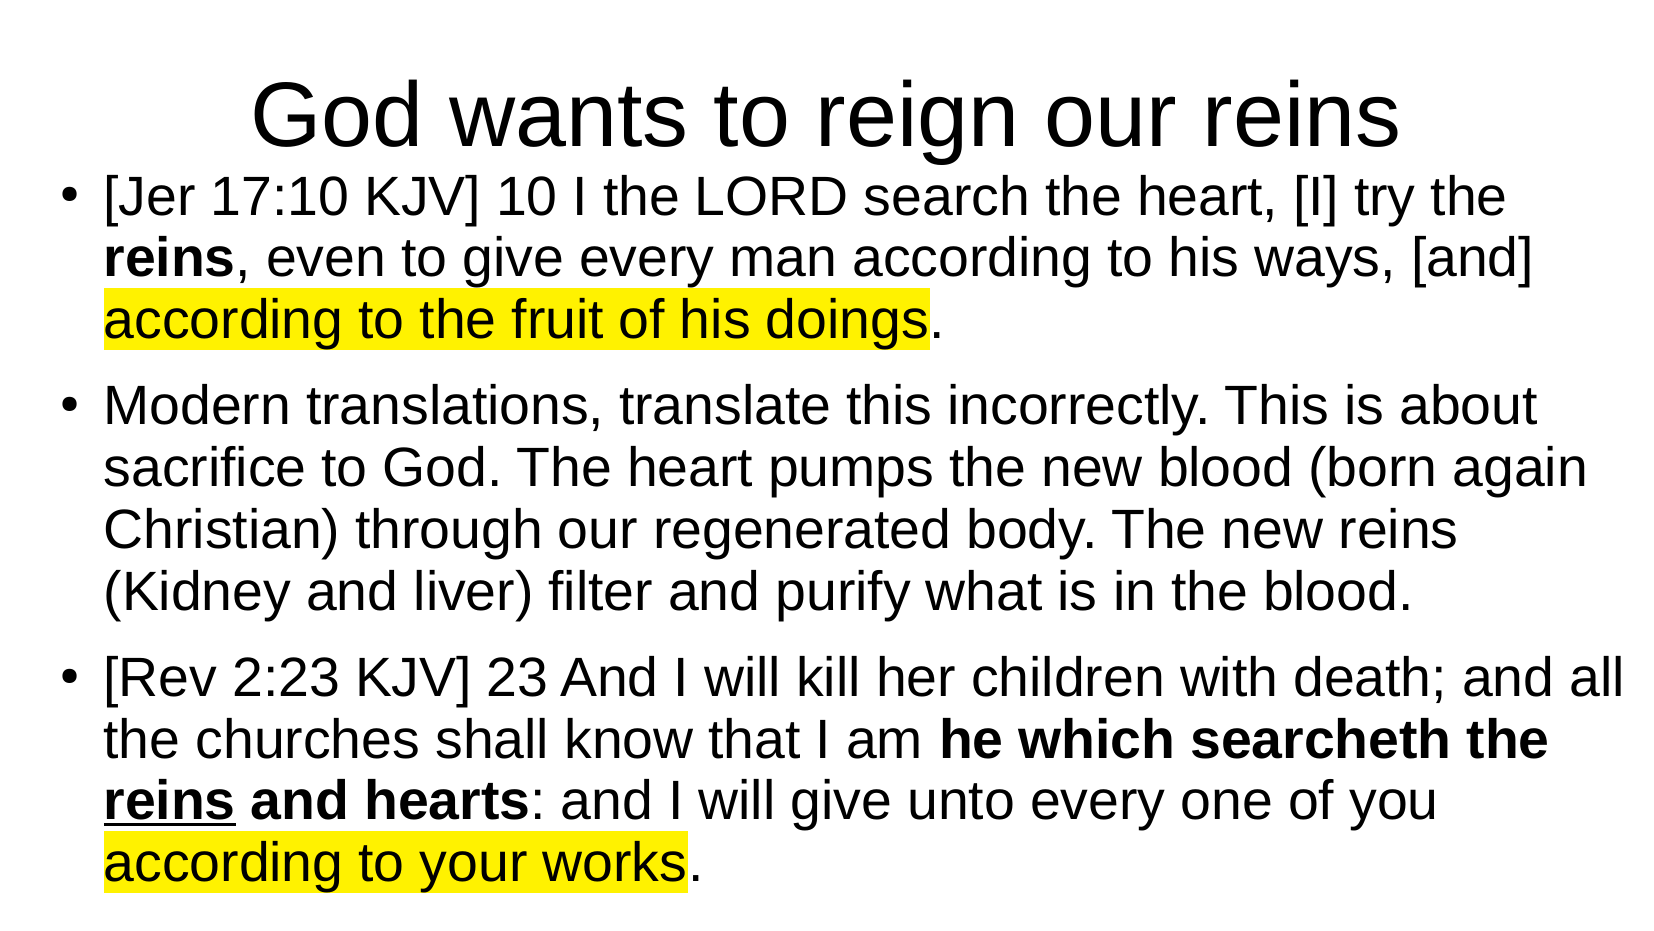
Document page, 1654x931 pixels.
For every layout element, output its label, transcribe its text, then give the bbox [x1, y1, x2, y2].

list [Jer 17:10 KJV] 10 I the LORD search the heart, [I] try the reins, even to give every man according to his ways, [and] according to the fruit of his doings. Modern translations, translate this incorrectly. This is about sacrifice to God. The heart pumps the new blood (born again Christian) through our regenerated body. The new reins (Kidney and liver) filter and purify what is in the blood. [Rev 2:23 KJV] 23 And I will kill her children with death; and all the churches shall know that I am he which searcheth the reins and hearts: and I will give unto every one of you according to your works. [45, 165, 1636, 901]
title God wants to reign our reins [82, 37, 1571, 165]
